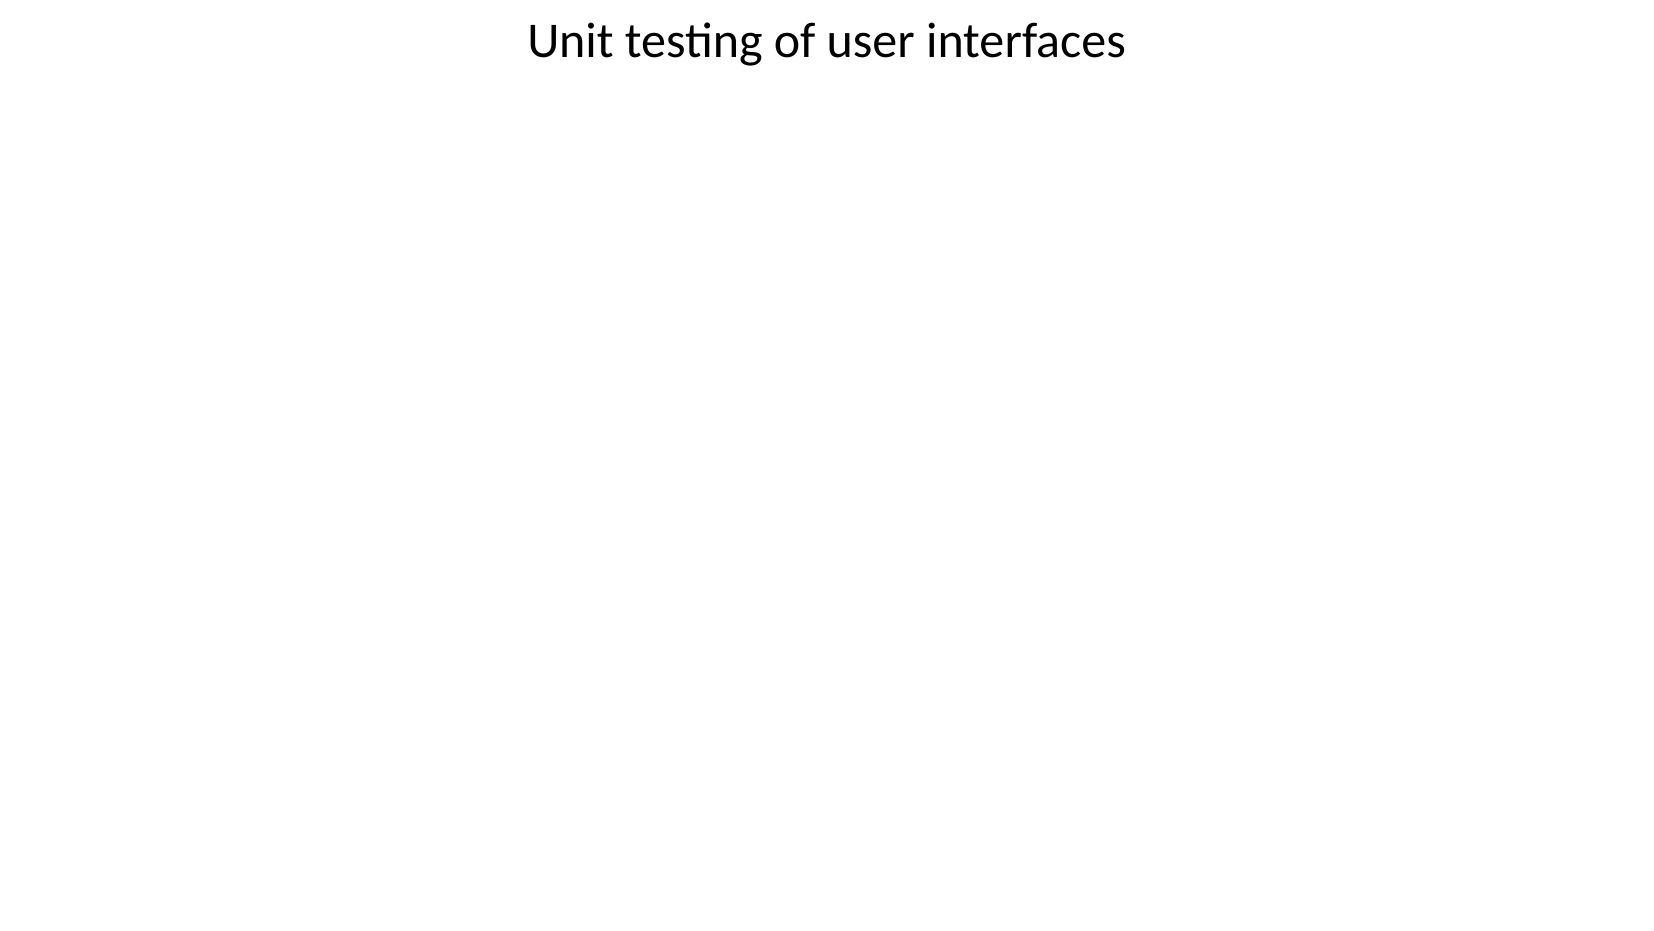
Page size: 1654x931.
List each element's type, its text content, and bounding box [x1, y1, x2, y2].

title Unit testing of user interfaces [82, 15, 1571, 76]
